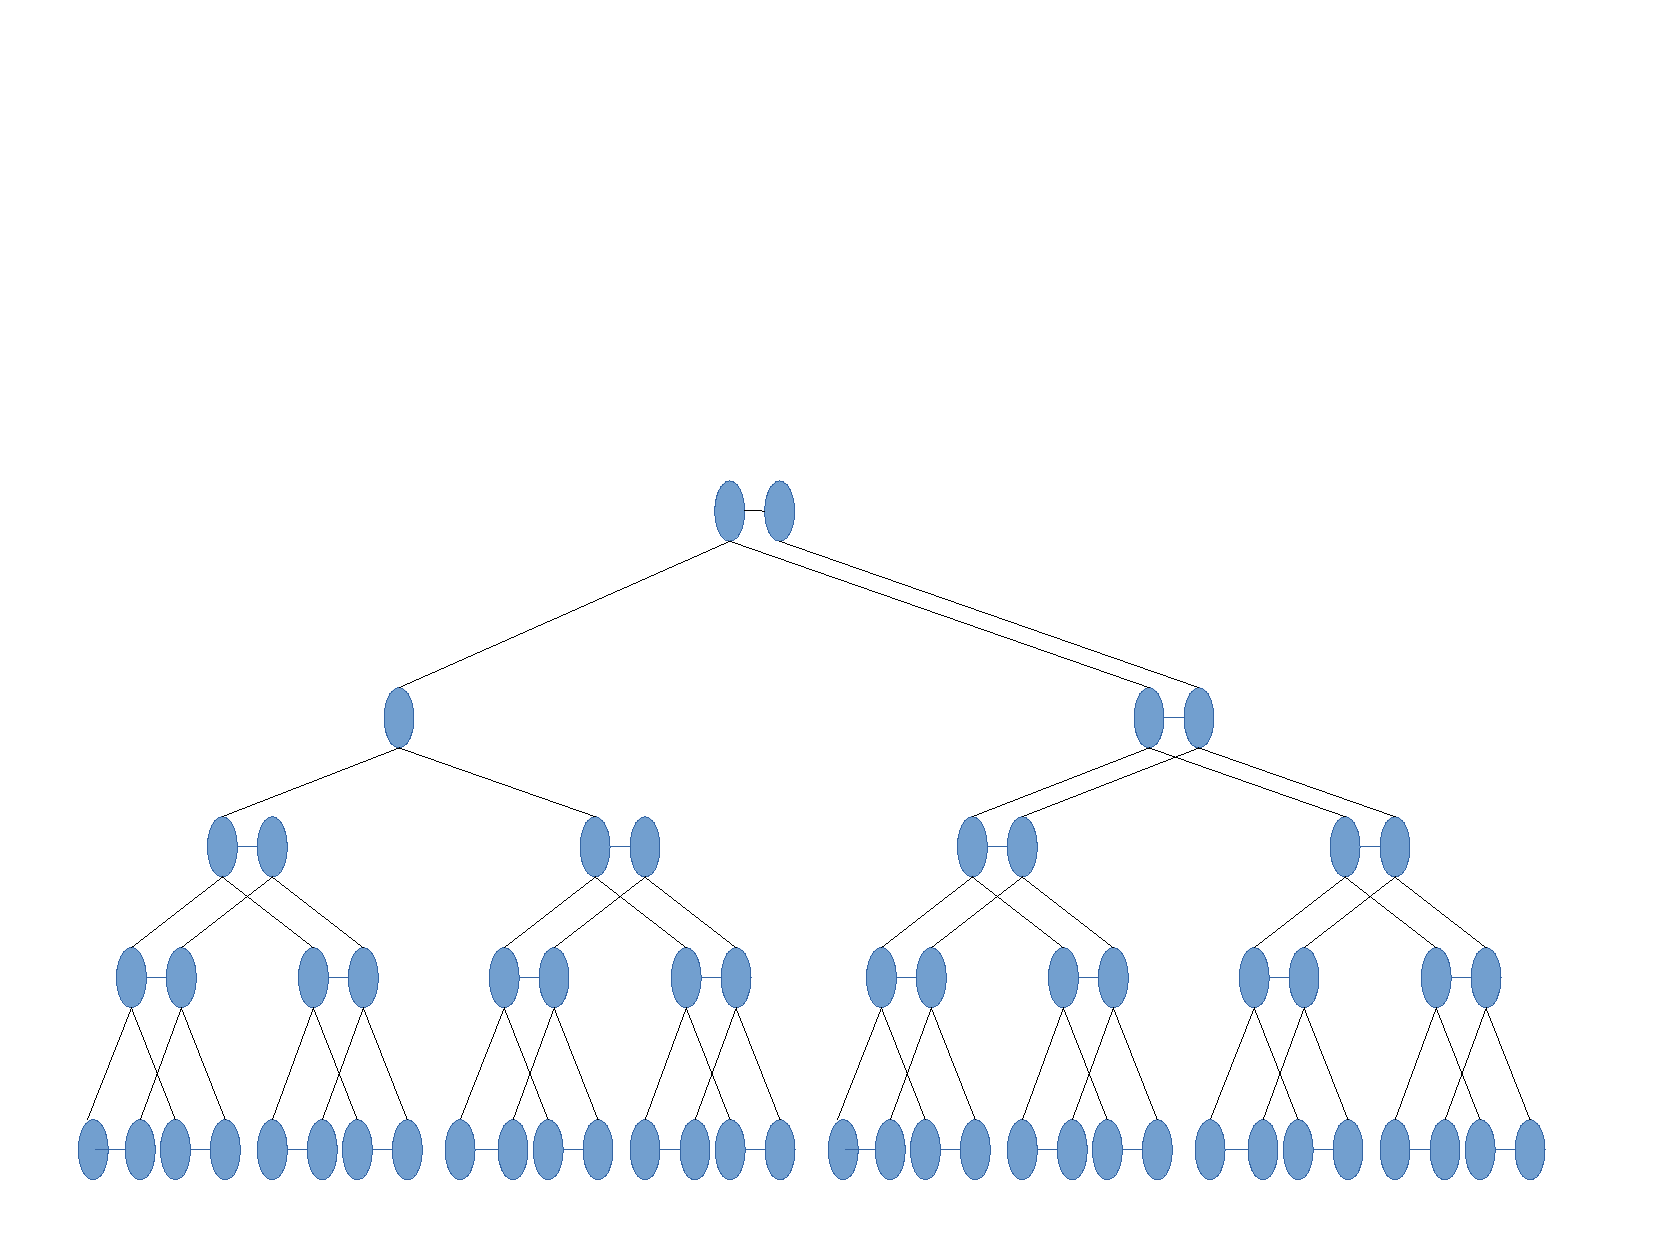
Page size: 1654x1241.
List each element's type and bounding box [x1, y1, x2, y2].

text_box [866, 947, 897, 1008]
text_box [160, 1119, 191, 1180]
text_box [1195, 1119, 1226, 1180]
text_box [489, 947, 520, 1008]
text_box [1380, 816, 1410, 877]
text_box [533, 1119, 564, 1180]
text_box [539, 947, 569, 1008]
text_box [715, 1119, 746, 1180]
text_box [166, 947, 197, 1008]
text_box [630, 816, 660, 877]
text_box [1184, 687, 1214, 748]
text_box [1333, 1119, 1363, 1180]
text_box [1465, 1119, 1496, 1180]
text_box [1248, 1119, 1278, 1180]
text_box [384, 687, 414, 748]
text_box [125, 1119, 156, 1180]
text_box [960, 1119, 991, 1180]
text_box [210, 1119, 241, 1180]
text_box [1515, 1119, 1546, 1180]
text_box [1092, 1119, 1123, 1180]
text_box [910, 1119, 941, 1180]
text_box [916, 947, 947, 1008]
text_box [1430, 1119, 1460, 1180]
text_box [1007, 816, 1038, 877]
text_box [1239, 947, 1270, 1008]
text_box [680, 1119, 710, 1180]
text_box [207, 816, 238, 877]
text_box [1289, 947, 1319, 1008]
text_box [1134, 687, 1164, 748]
text_box [764, 480, 795, 541]
text_box [1048, 947, 1079, 1008]
text_box [875, 1119, 906, 1180]
text_box [671, 947, 702, 1008]
text_box [342, 1119, 373, 1180]
text_box [828, 1119, 859, 1180]
text_box [307, 1119, 338, 1180]
text_box [348, 947, 379, 1008]
text_box [257, 816, 288, 877]
text_box [445, 1119, 476, 1180]
text_box [957, 816, 988, 877]
text_box [498, 1119, 528, 1180]
text_box [583, 1119, 613, 1180]
text_box [714, 480, 745, 541]
text_box [392, 1119, 423, 1180]
text_box [78, 1119, 109, 1180]
text_box [630, 1119, 660, 1180]
text_box [1142, 1119, 1173, 1180]
text_box [580, 816, 611, 877]
text_box [116, 947, 147, 1008]
text_box [765, 1119, 796, 1180]
text_box [1098, 947, 1129, 1008]
text_box [1330, 816, 1361, 877]
text_box [1380, 1119, 1410, 1180]
text_box [257, 1119, 288, 1180]
text_box [1283, 1119, 1314, 1180]
text_box [721, 947, 752, 1008]
text_box [298, 947, 329, 1008]
text_box [1057, 1119, 1088, 1180]
text_box [1421, 947, 1452, 1008]
text_box [1471, 947, 1502, 1008]
text_box [1007, 1119, 1038, 1180]
